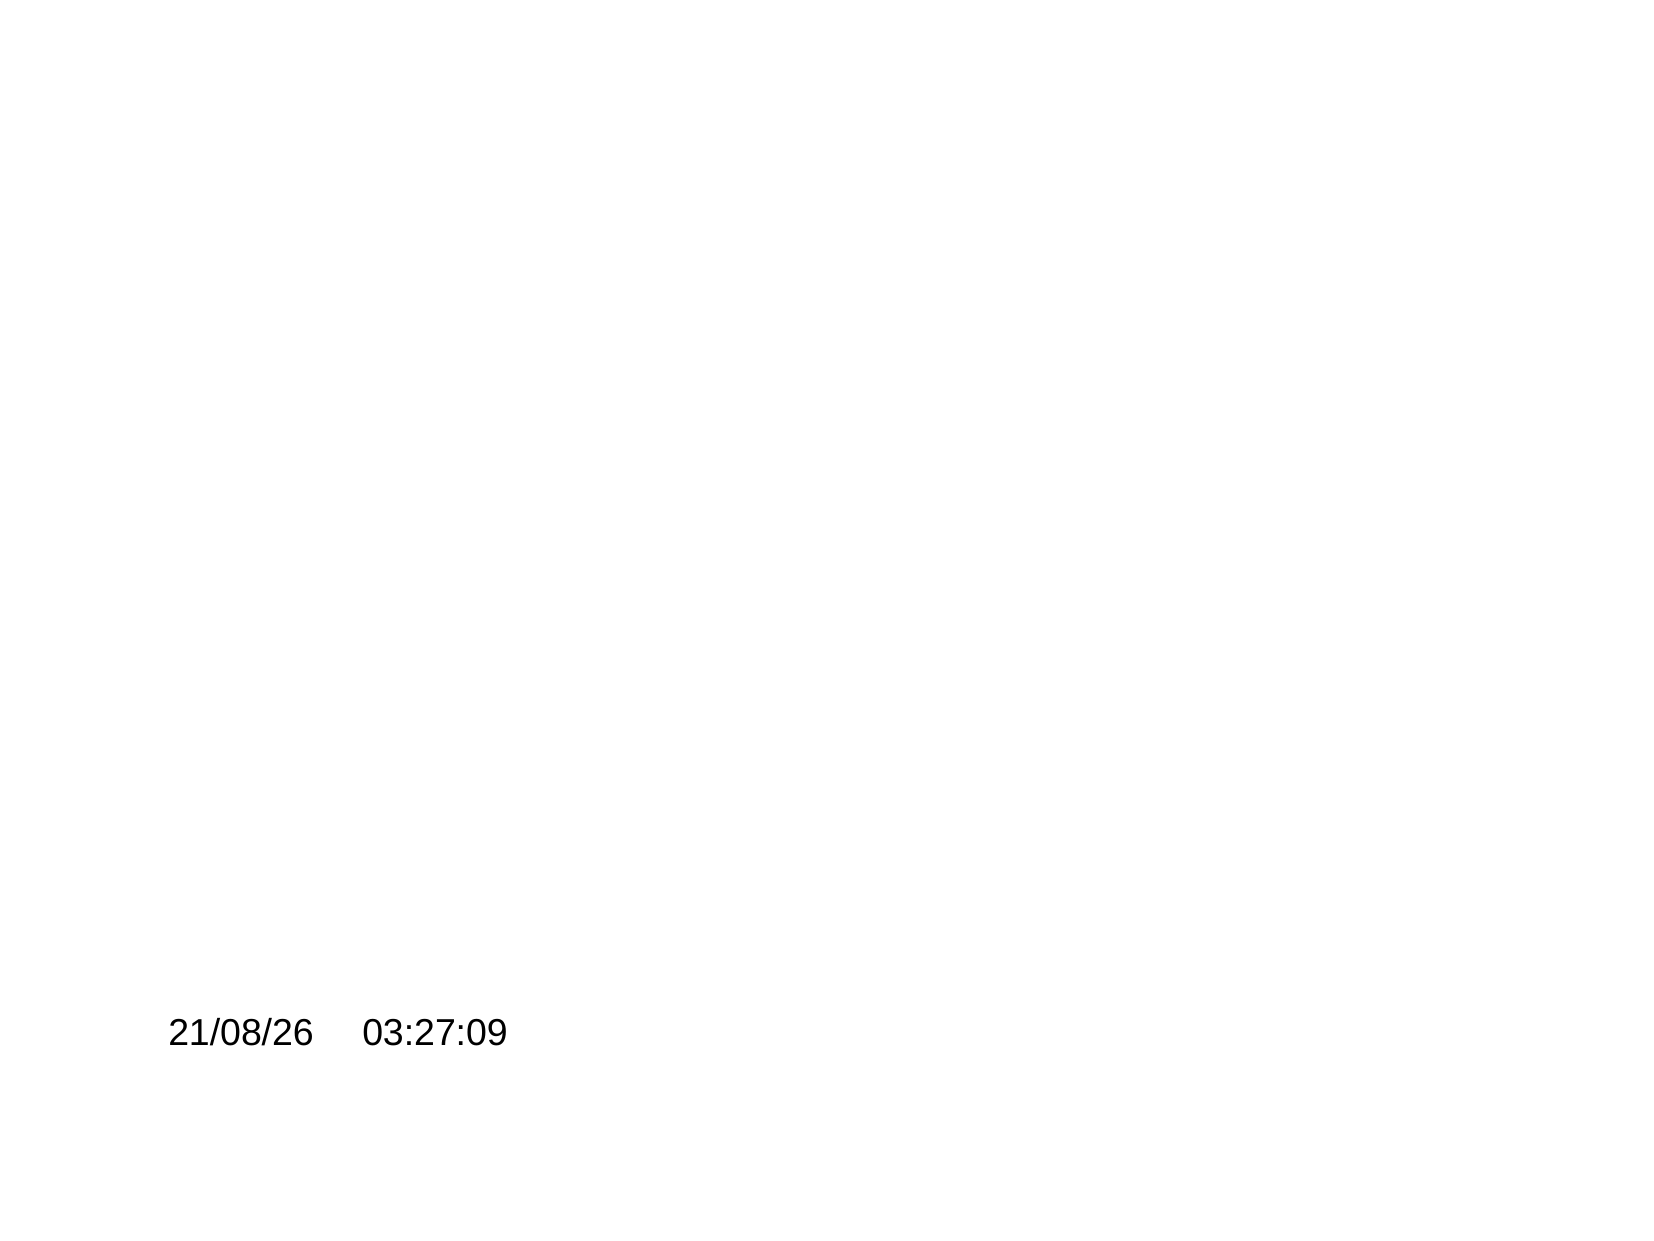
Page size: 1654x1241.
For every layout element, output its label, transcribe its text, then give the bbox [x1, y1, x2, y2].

text_box 12:53:45 [347, 1004, 556, 1075]
text_box 26/01/16 [153, 1004, 347, 1075]
